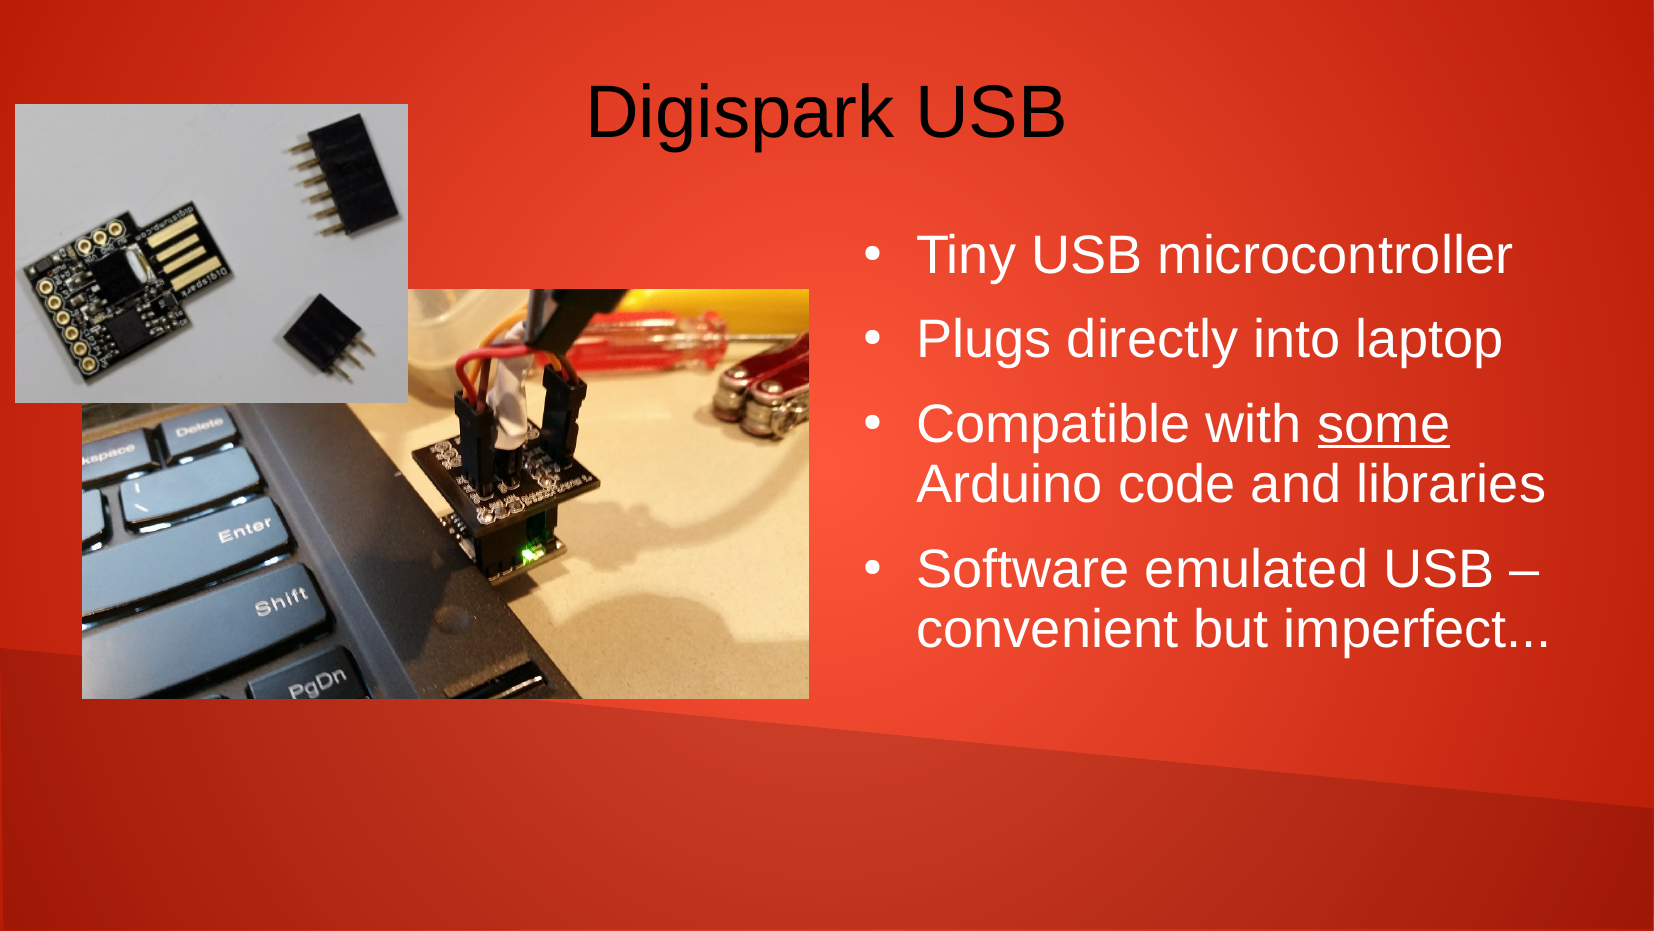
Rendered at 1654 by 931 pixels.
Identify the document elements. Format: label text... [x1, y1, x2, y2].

picture [15, 104, 809, 699]
list Tiny USB microcontroller Plugs directly into laptop Compatible with some Arduino code and libraries Software emulated USB – convenient but imperfect... [845, 224, 1572, 764]
title Digispark USB [82, 35, 1571, 189]
